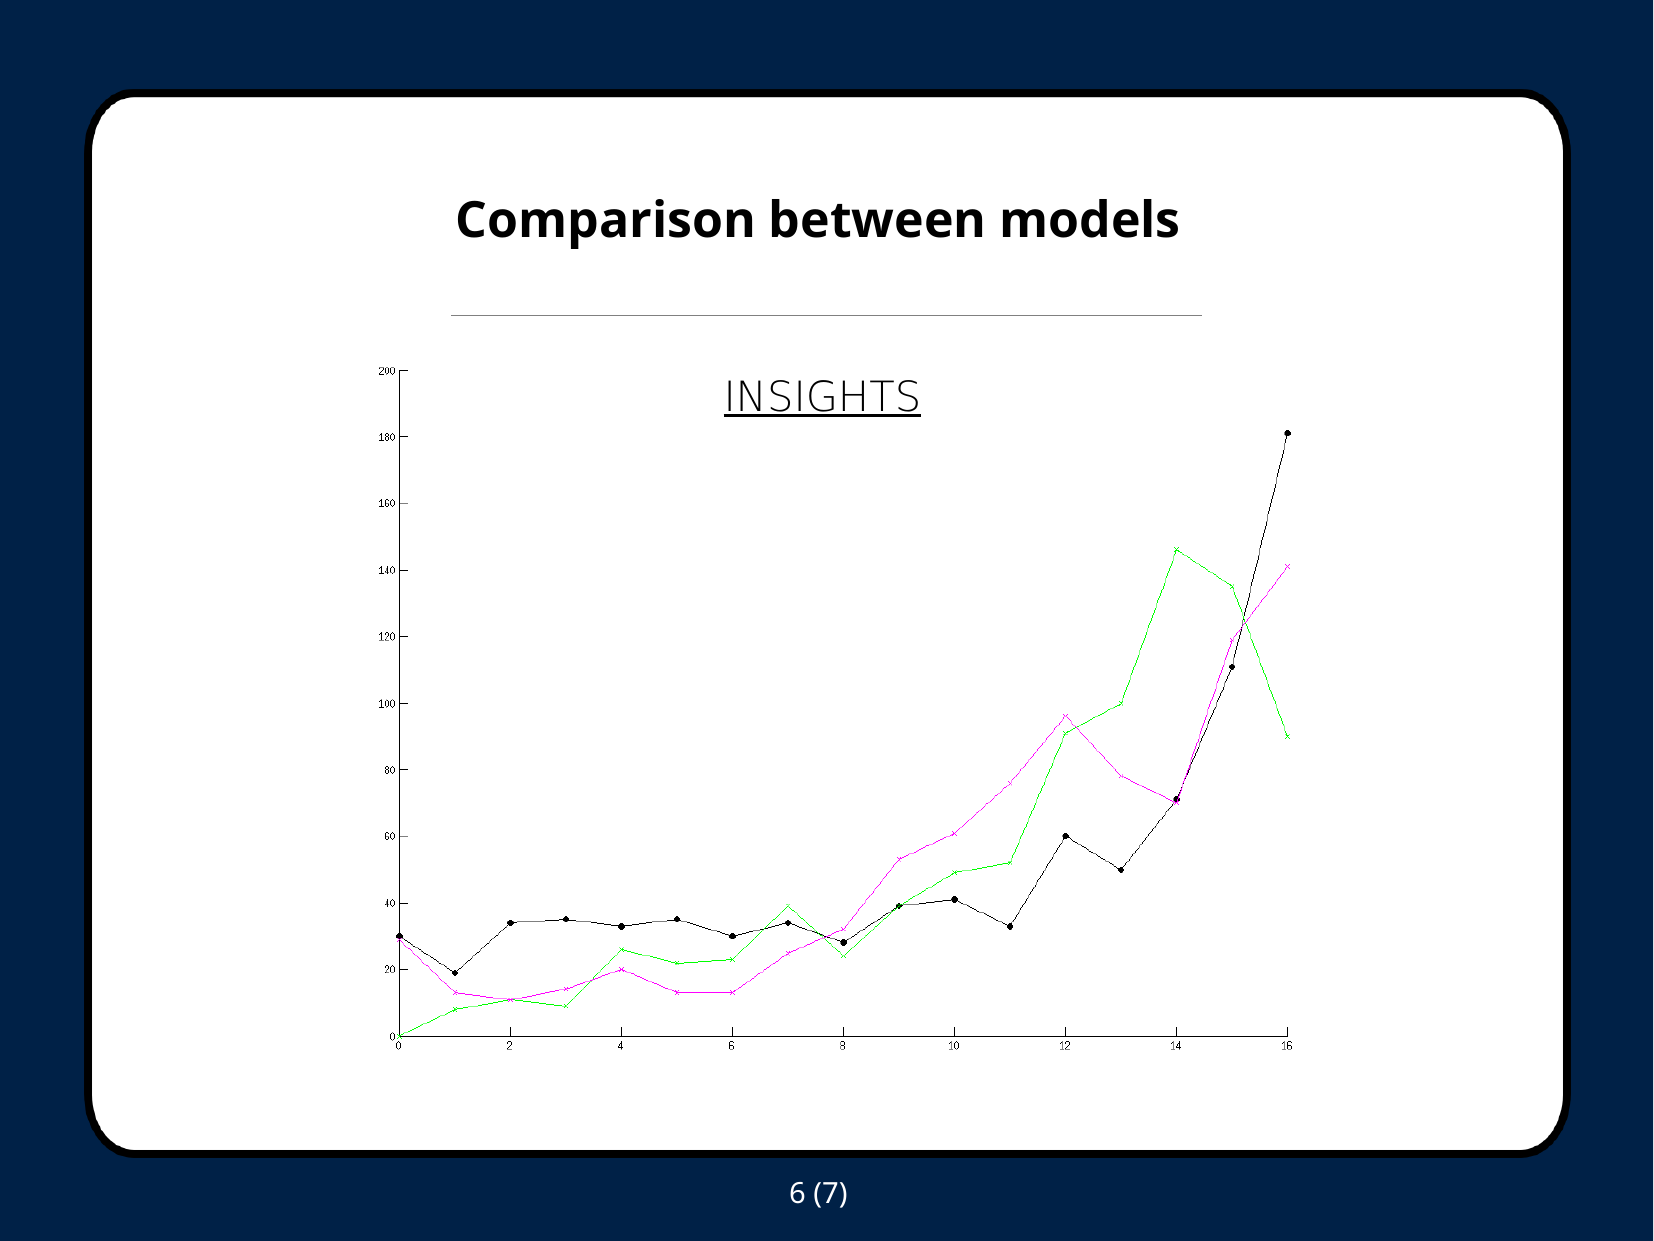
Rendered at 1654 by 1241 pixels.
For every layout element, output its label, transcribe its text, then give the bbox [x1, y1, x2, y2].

title 6 (7) [74, 1170, 1562, 1214]
title INSIGHTS [207, 372, 1438, 422]
picture [0, 0, 1654, 1241]
title Comparison between models [74, 188, 1562, 247]
